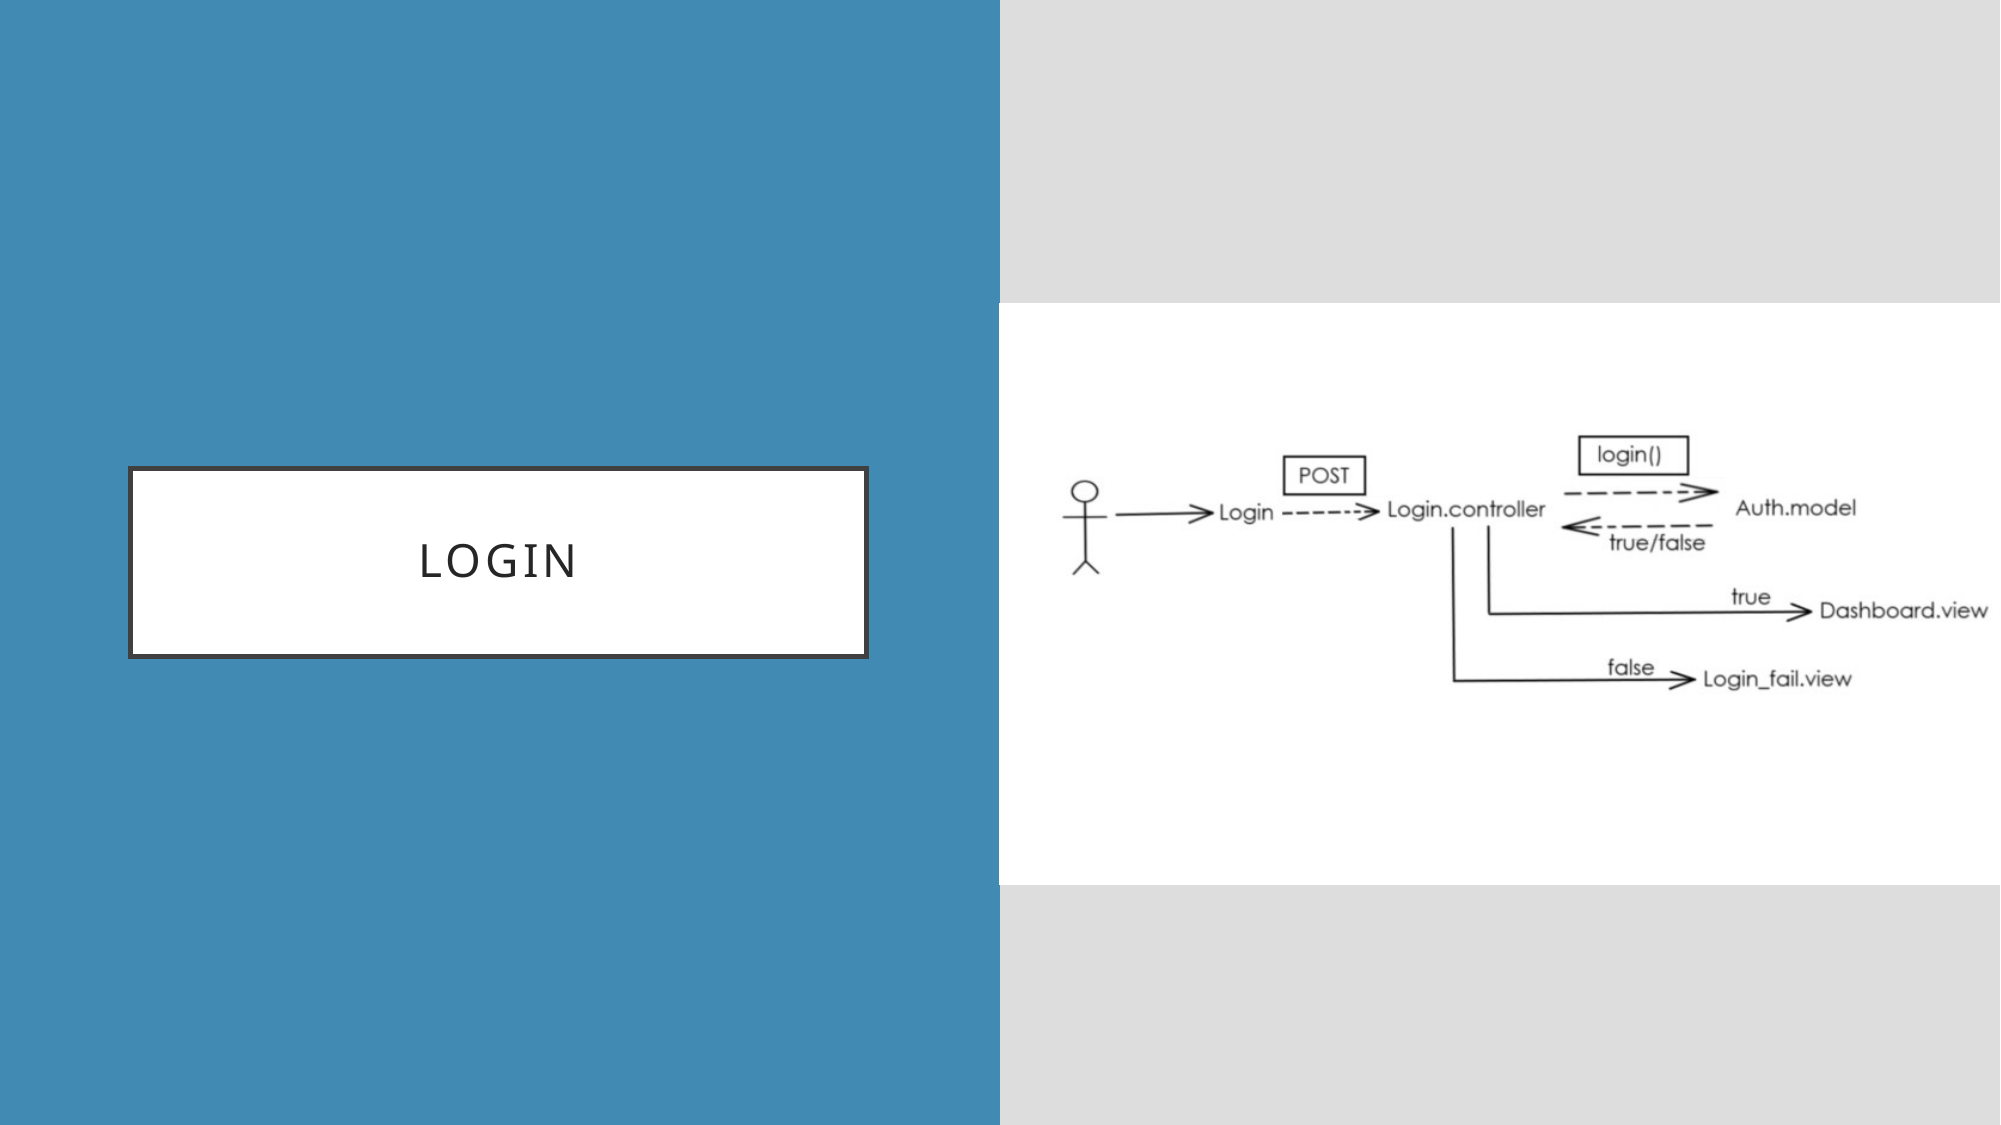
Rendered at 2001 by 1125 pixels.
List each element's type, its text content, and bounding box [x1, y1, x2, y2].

picture [999, 303, 2000, 886]
title LOGIN [130, 468, 867, 657]
